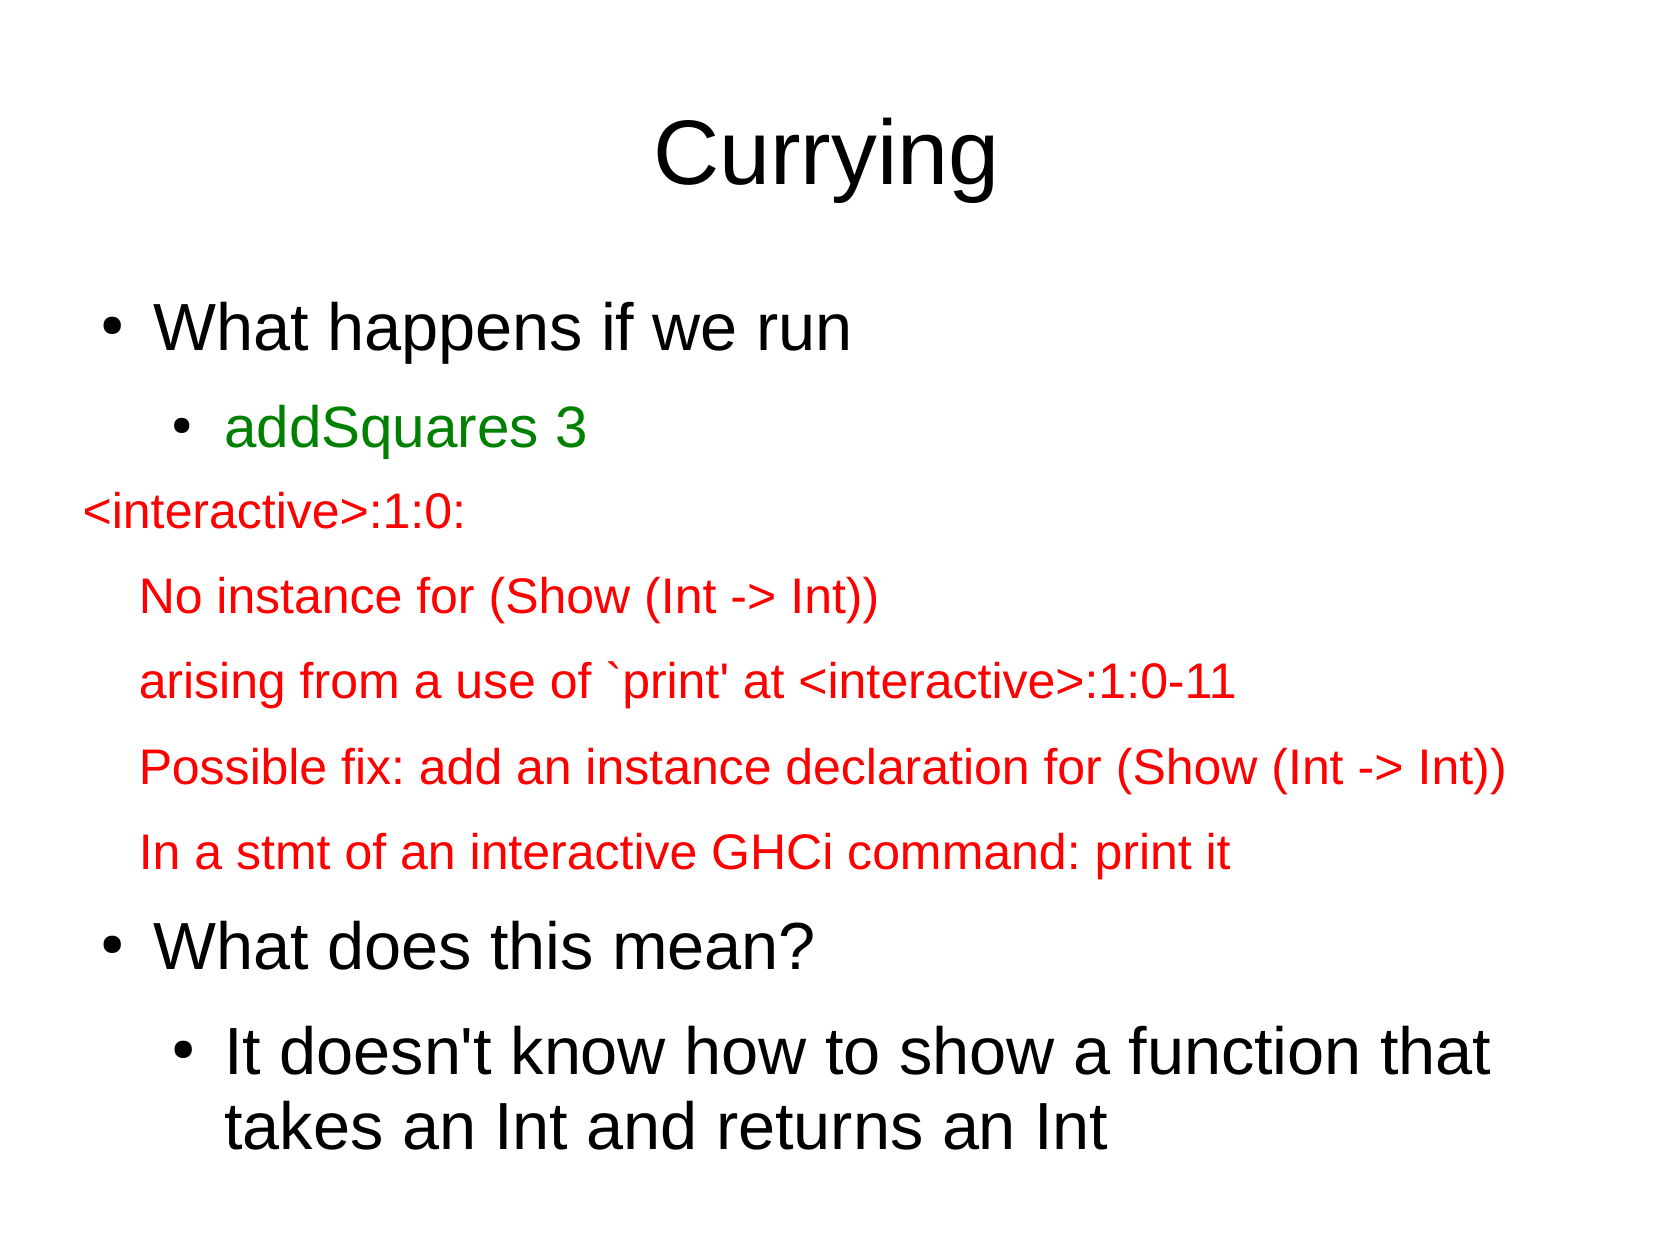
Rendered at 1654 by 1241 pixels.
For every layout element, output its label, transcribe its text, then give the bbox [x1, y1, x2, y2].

list What happens if we run addSquares 3 <interactive>:1:0: No instance for (Show (Int -> Int)) arising from a use of `print' at <interactive>:1:0-11 Possible fix: add an instance declaration for (Show (Int -> Int)) In a stmt of an interactive GHCi command: print it What does this mean? It doesn't know how to show a function that takes an Int and returns an Int [82, 290, 1571, 1241]
title Currying [82, 56, 1571, 250]
